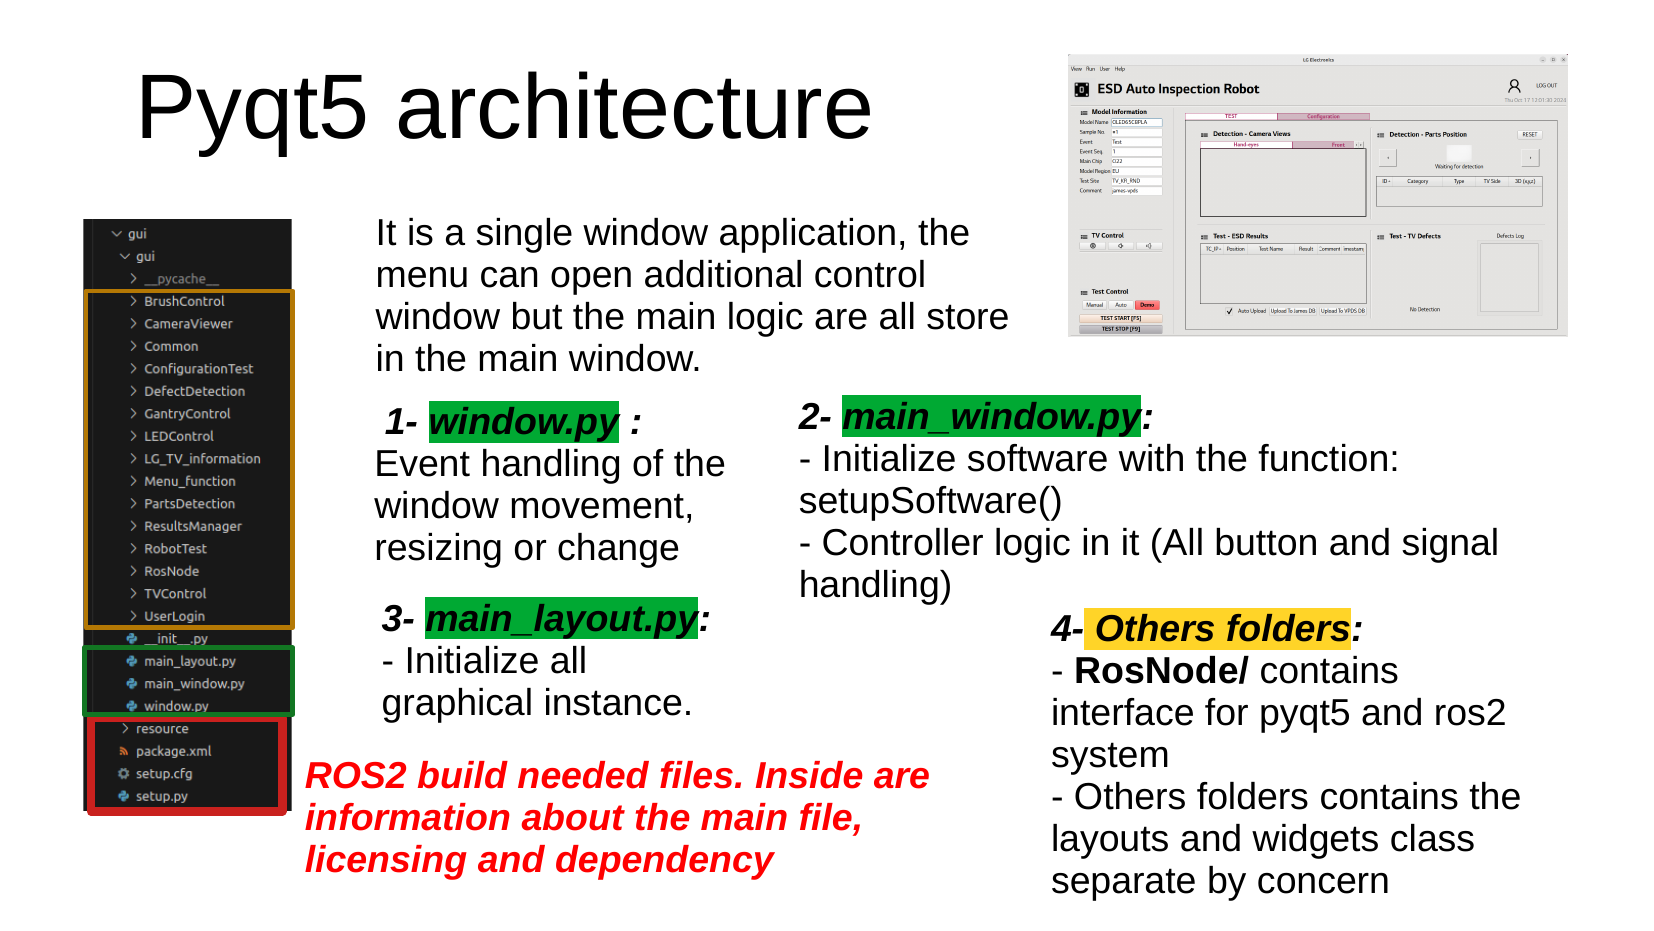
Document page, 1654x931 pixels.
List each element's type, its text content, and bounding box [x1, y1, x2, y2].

text_box 4- Others folders: - RosNode/ contains interface for pyqt5 and ros2 system - Others folders contains the layouts and widgets class separate by concern [1036, 613, 1539, 897]
text_box 1- window.py : Event handling of the window movement, resizing or change [359, 380, 779, 590]
picture [88, 293, 290, 625]
picture [83, 717, 87, 811]
picture [287, 717, 292, 811]
text_box 2- main_window.py: - Initialize software with the function: setupSoftware() - Controller logic in it (All button and signal handling) [784, 392, 1640, 608]
picture [1068, 54, 1568, 337]
text_box It is a single window application, the menu can open additional control window but the main logic are all store in the main window. [360, 183, 1034, 408]
picture [95, 722, 278, 807]
title Pyqt5 architecture [0, 29, 1155, 185]
text_box 3- main_layout.py: - Initialize all graphical instance. [366, 547, 740, 742]
picture [83, 219, 292, 645]
text_box ROS2 build needed files. Inside are information about the main file, licensing and dependency [290, 742, 964, 892]
picture [87, 650, 290, 712]
